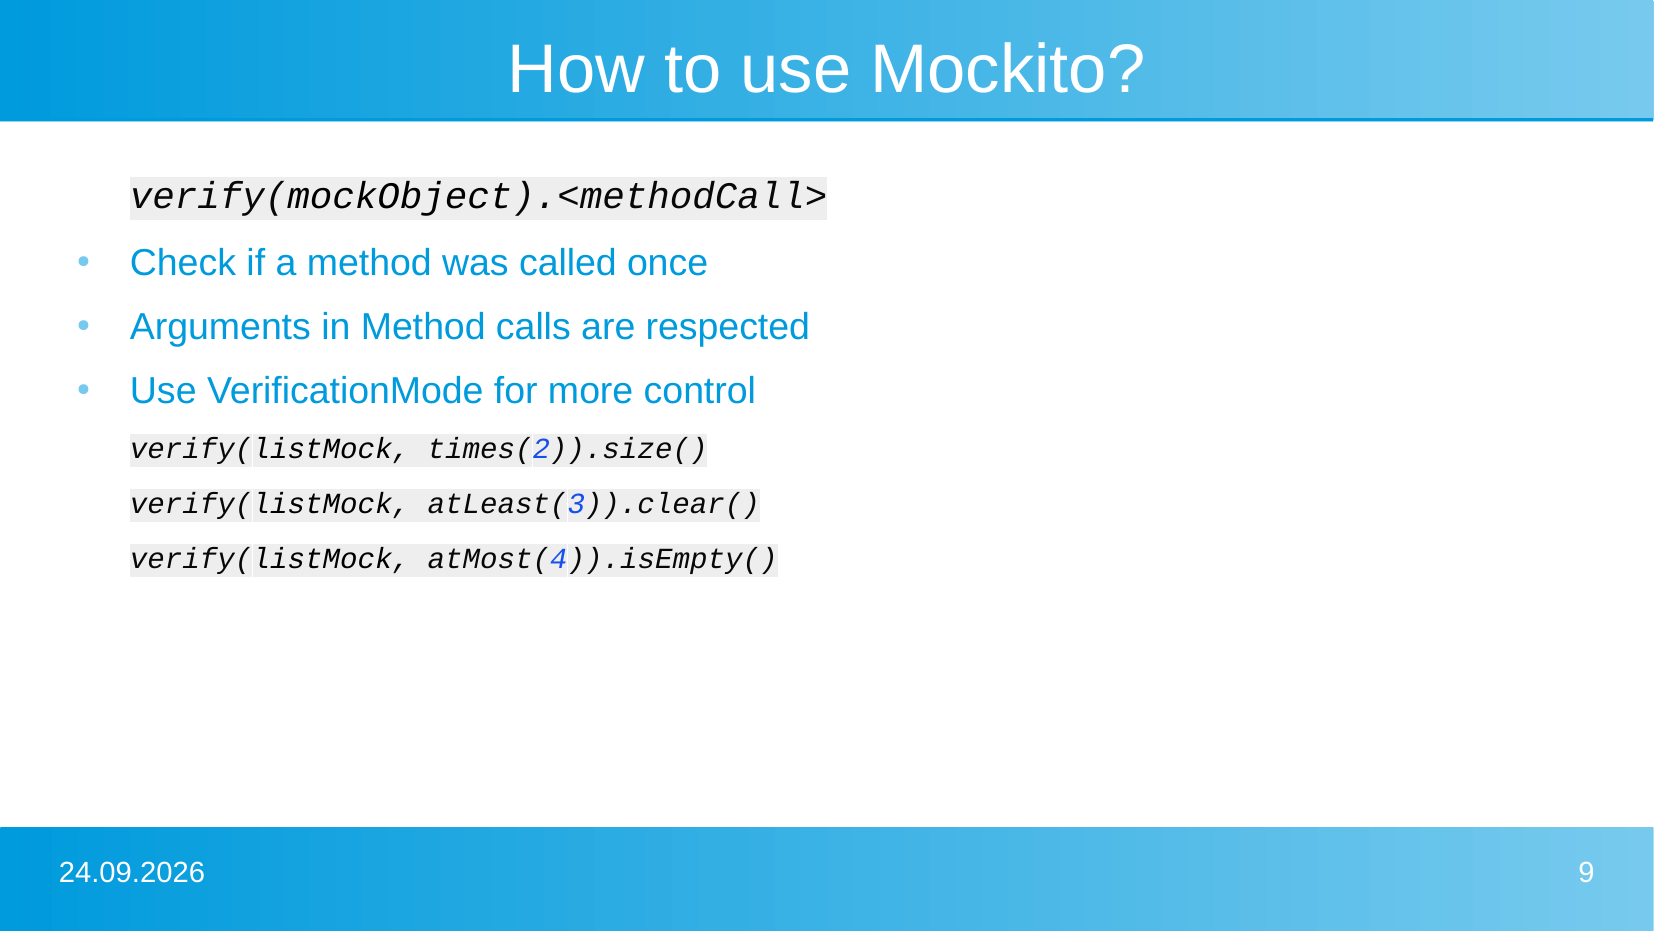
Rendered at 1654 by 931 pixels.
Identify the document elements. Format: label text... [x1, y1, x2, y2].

list verify(mockObject).<methodCall> Check if a method was called once Arguments in Method calls are respected Use VerificationMode for more control verify(listMock, times(2)).size() verify(listMock, atLeast(3)).clear() verify(listMock, atMost(4)).isEmpty() [59, 177, 1595, 768]
title How to use Mockito? [59, 29, 1595, 108]
